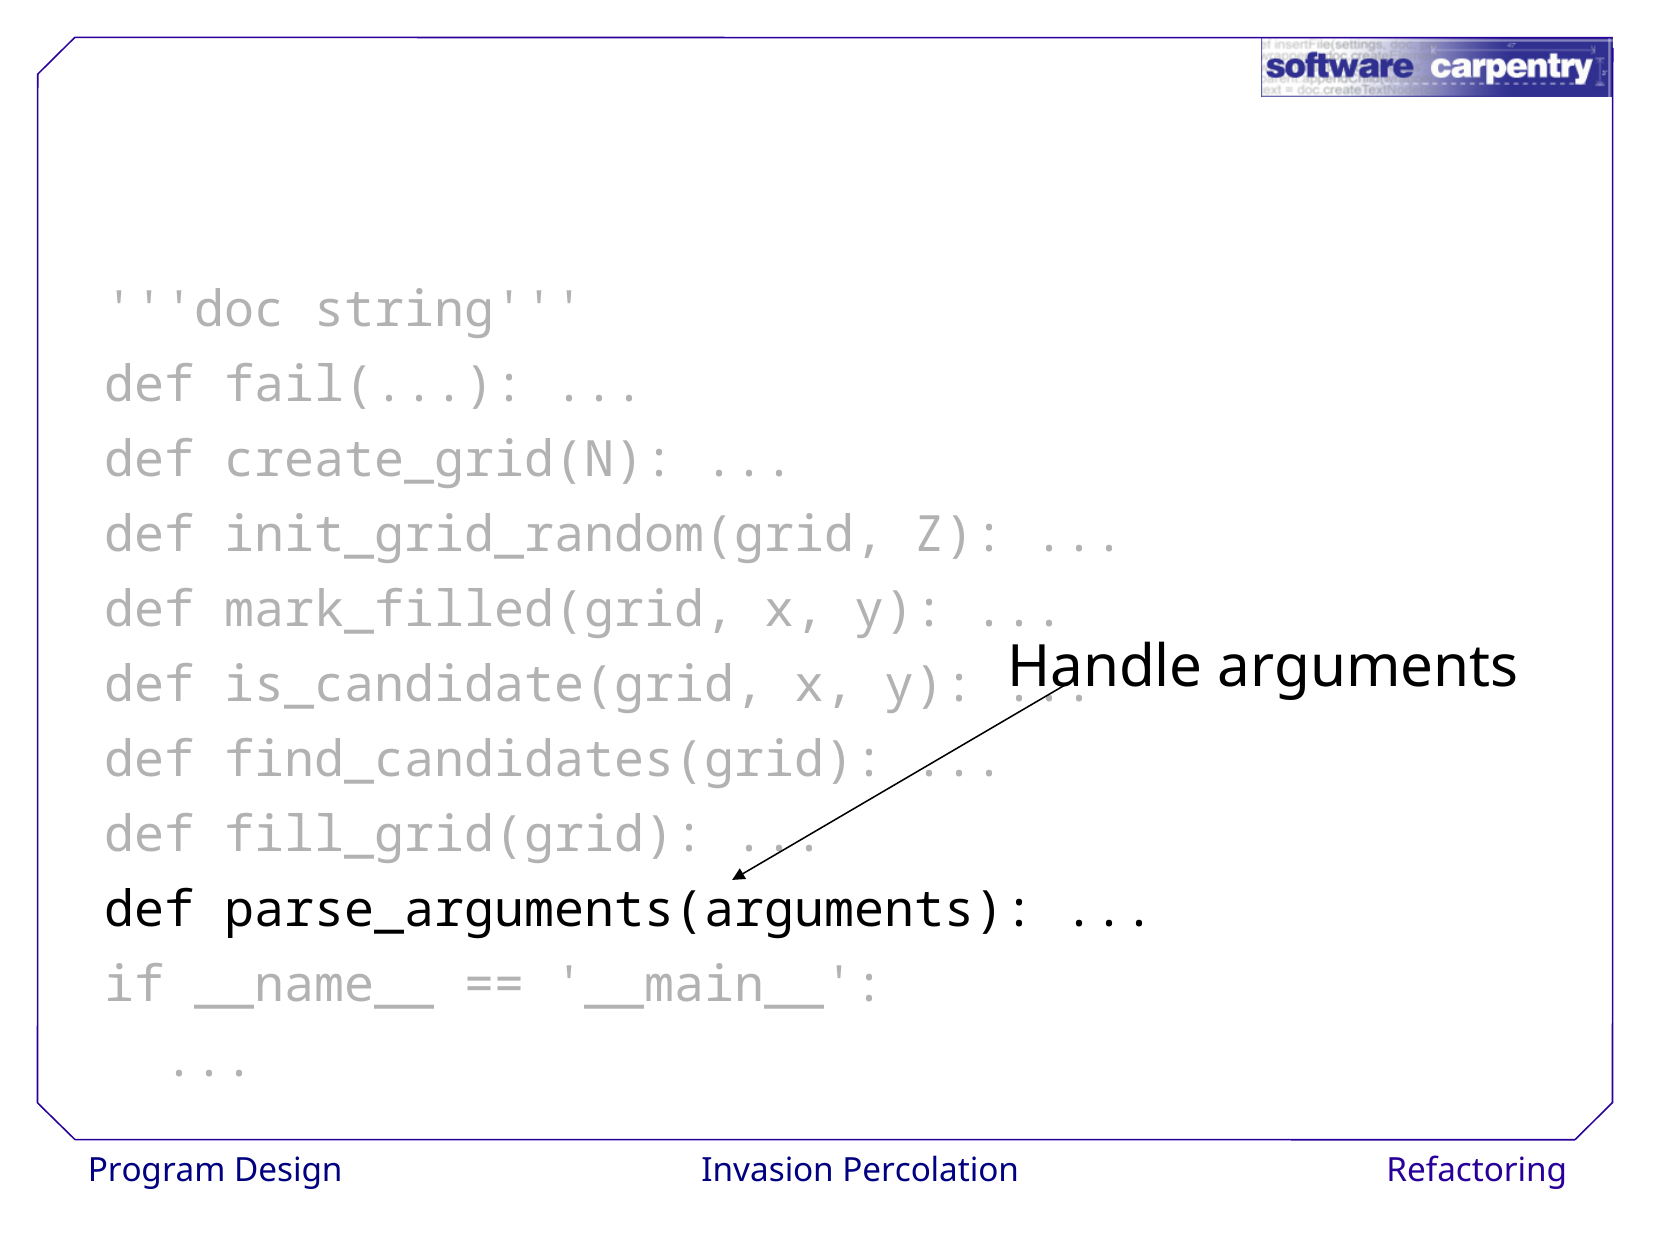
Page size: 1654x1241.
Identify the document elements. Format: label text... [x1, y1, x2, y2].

text_box Handle arguments [992, 585, 1654, 707]
picture [1261, 39, 1613, 97]
text_box '''doc string''' def fail(...): ... def create_grid(N): ... def init_grid_random(grid, Z): ... def mark_filled(grid, x, y): ... def is_candidate(grid, x, y): ... def find_candidates(grid): ... def fill_grid(grid): ... def parse_arguments(arguments): ... if __name__ == '__main__': ... [89, 253, 1508, 1093]
